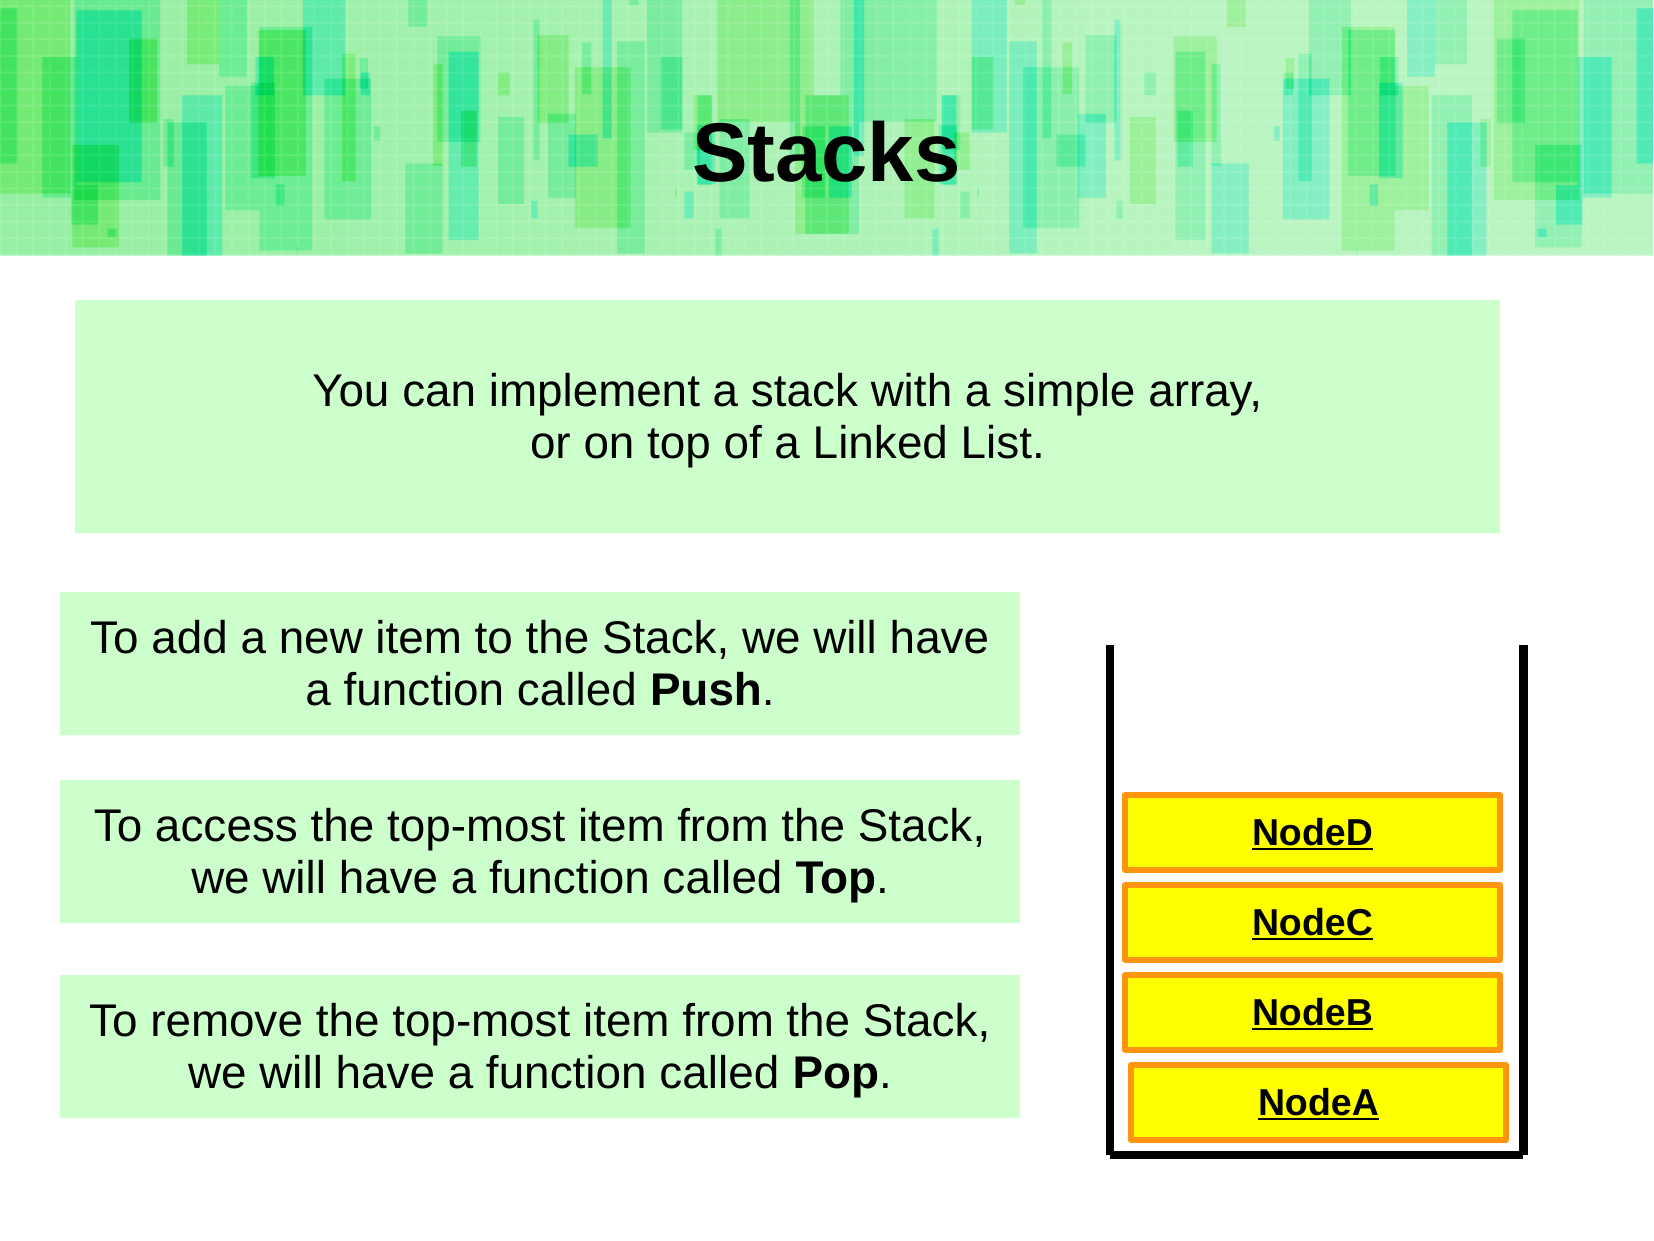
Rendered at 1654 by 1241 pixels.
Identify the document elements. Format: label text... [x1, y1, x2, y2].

text_box NodeB [1125, 975, 1501, 1051]
text_box NodeC [1125, 885, 1501, 961]
text_box To add a new item to the Stack, we will have a function called Push. [60, 591, 1021, 736]
picture [0, 0, 1654, 1241]
text_box You can implement a stack with a simple array, or on top of a Linked List. [75, 300, 1501, 534]
text_box To access the top-most item from the Stack, we will have a function called Top. [60, 780, 1021, 924]
text_box NodeD [1125, 795, 1501, 871]
text_box To remove the top-most item from the Stack, we will have a function called Pop. [60, 975, 1021, 1119]
title Stacks [82, 49, 1571, 257]
text_box NodeA [1130, 1065, 1506, 1141]
